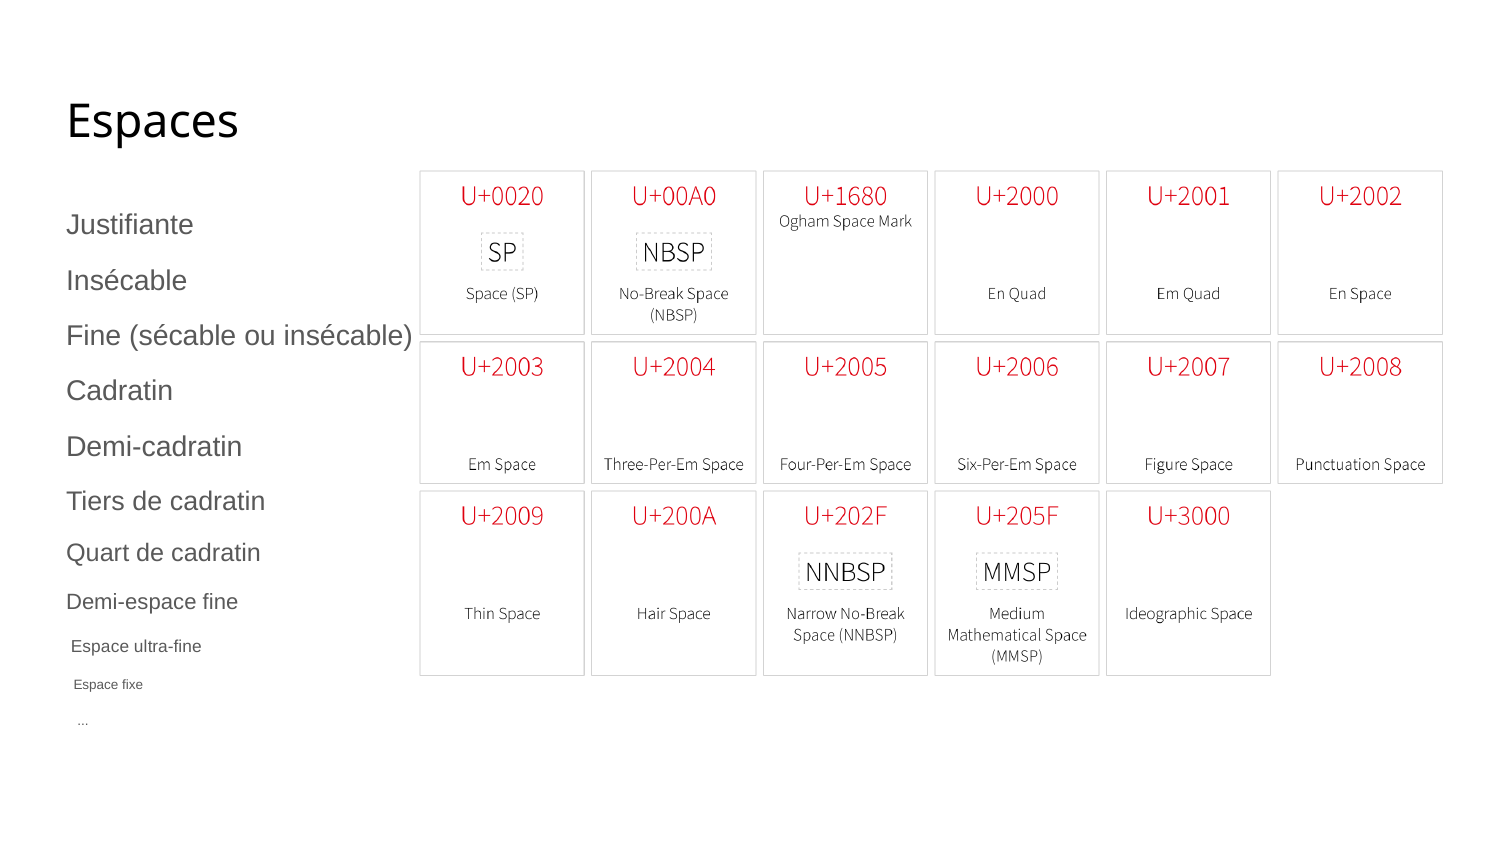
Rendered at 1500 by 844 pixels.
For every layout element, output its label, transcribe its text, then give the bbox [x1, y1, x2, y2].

list Justifiante Insécable Fine (sécable ou insécable) Cadratin Demi-cadratin Tiers de cadratin Quart de cadratin Demi-espace fine Espace ultra-fine Espace fixe ... [51, 189, 1449, 750]
title Espaces [51, 72, 1449, 167]
picture [415, 164, 1449, 680]
